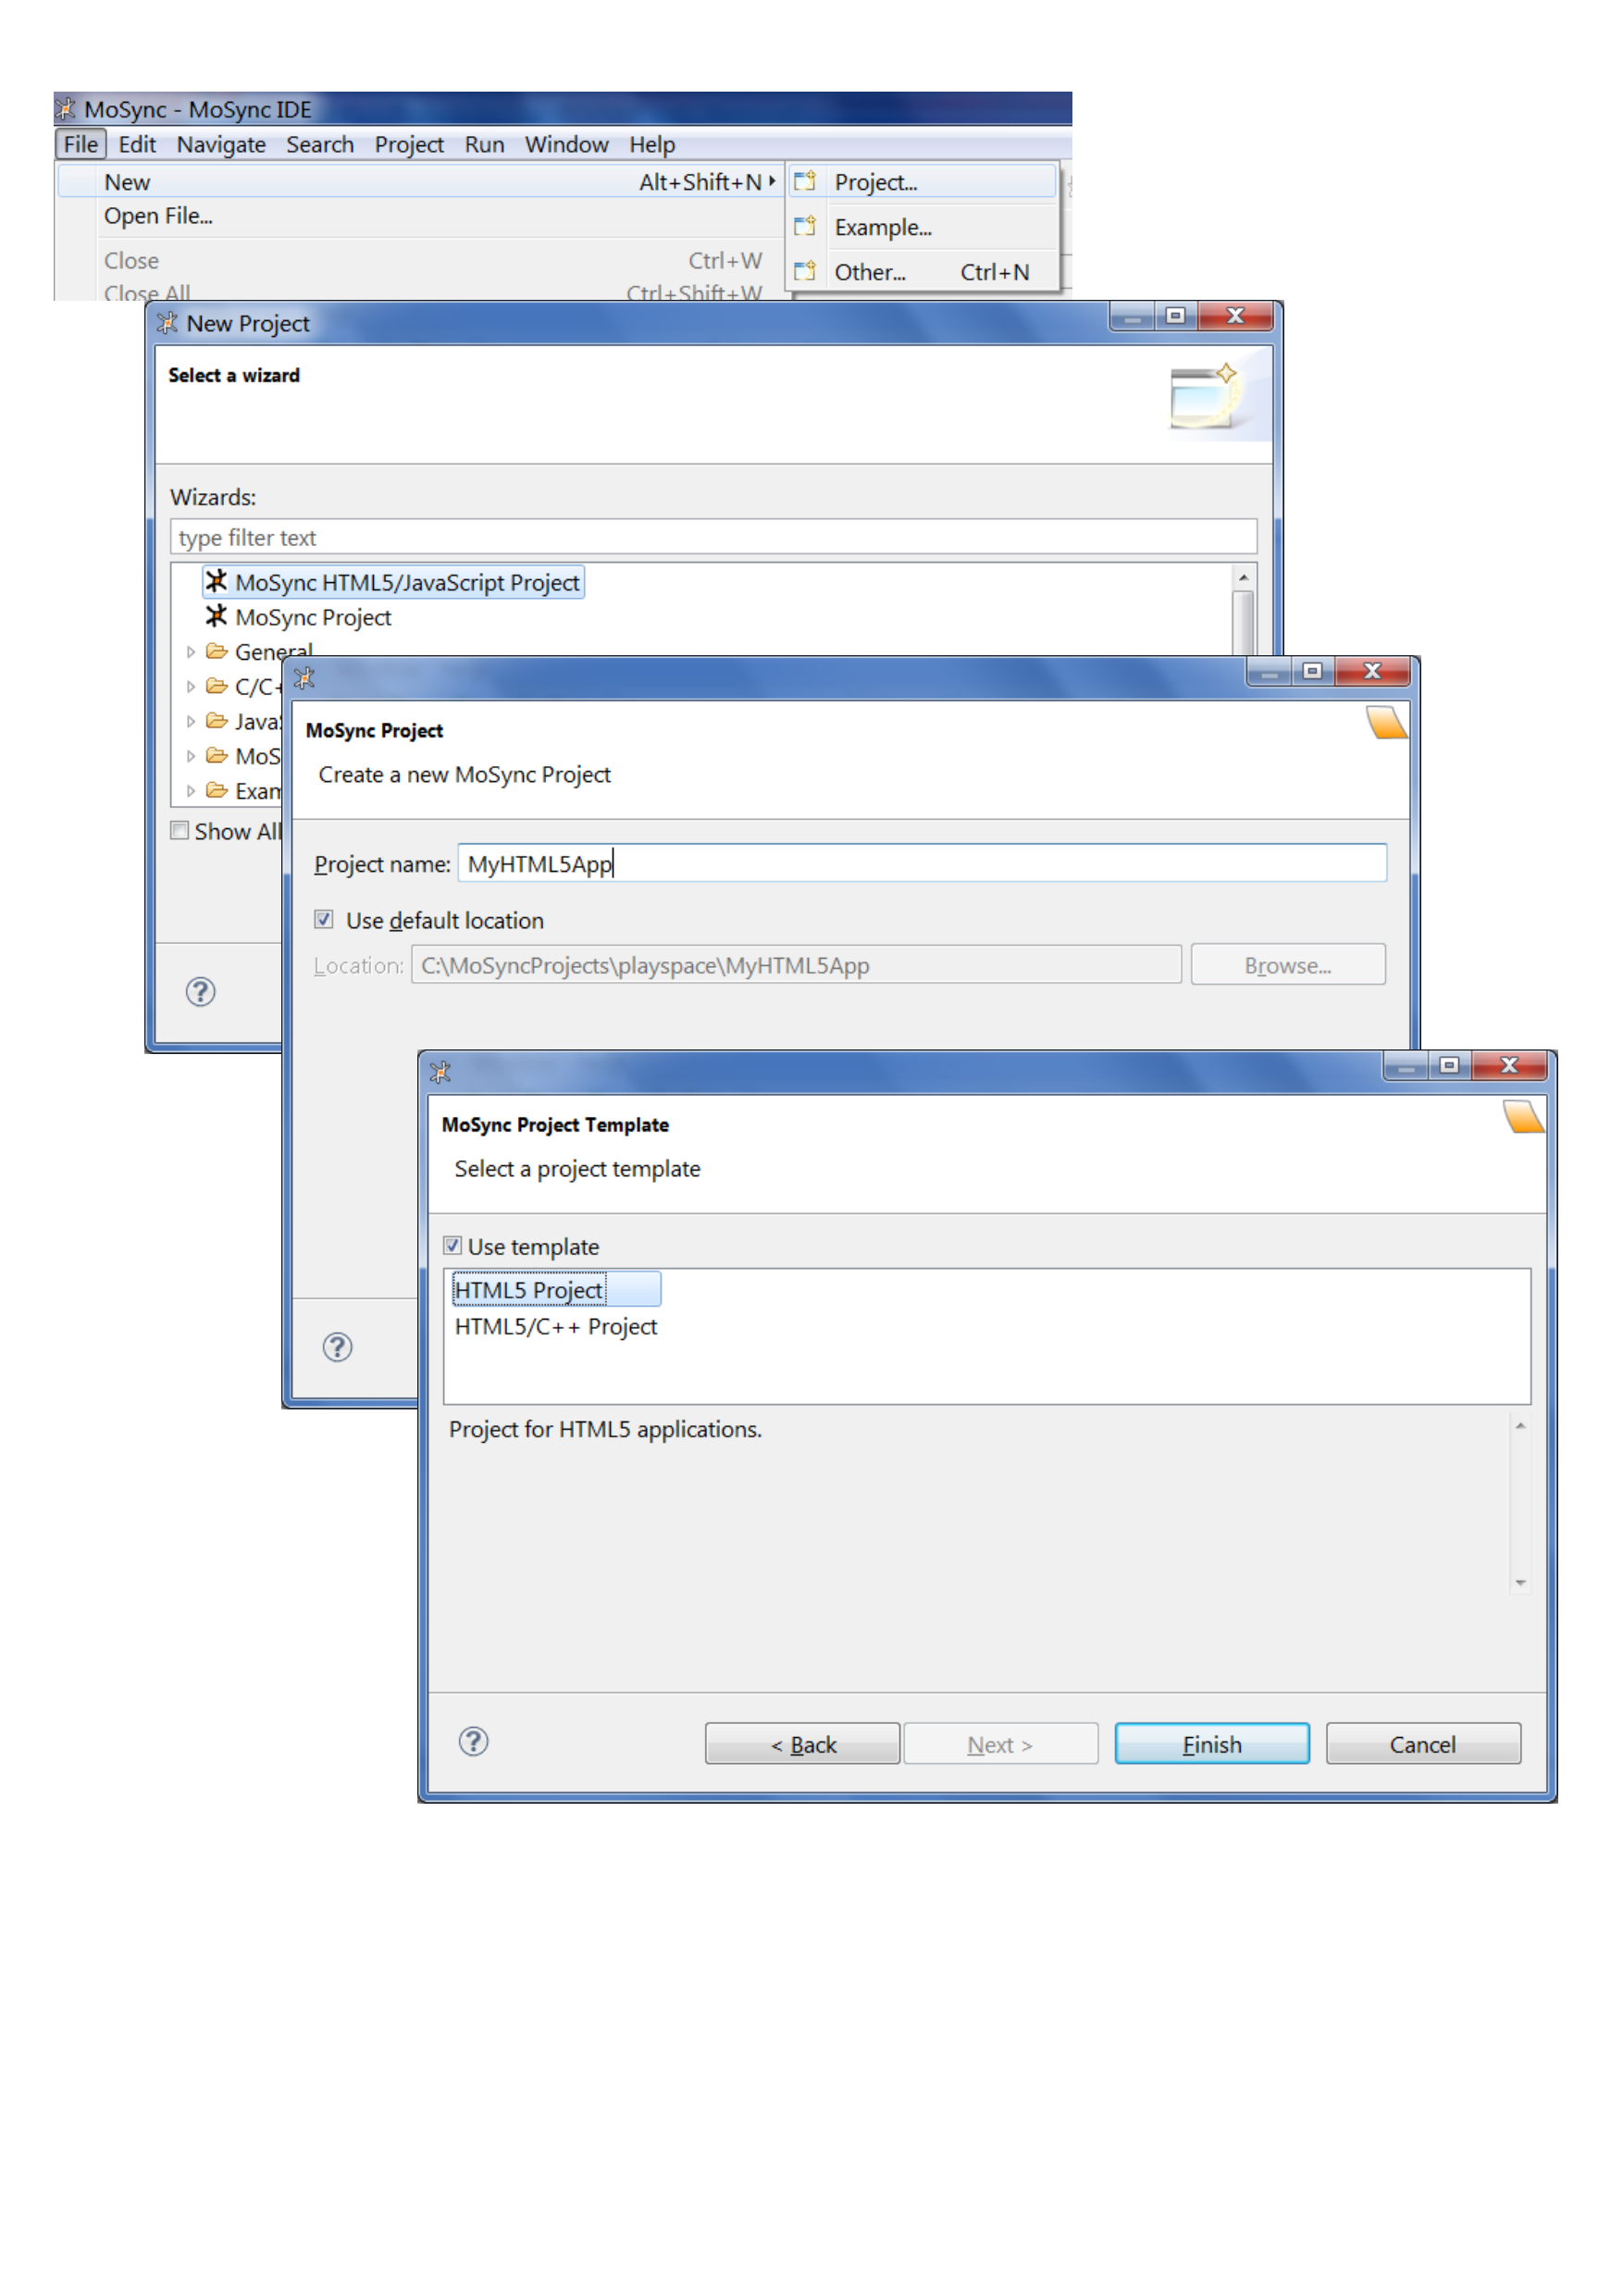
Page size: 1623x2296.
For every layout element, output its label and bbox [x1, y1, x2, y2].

picture [54, 92, 1558, 1804]
